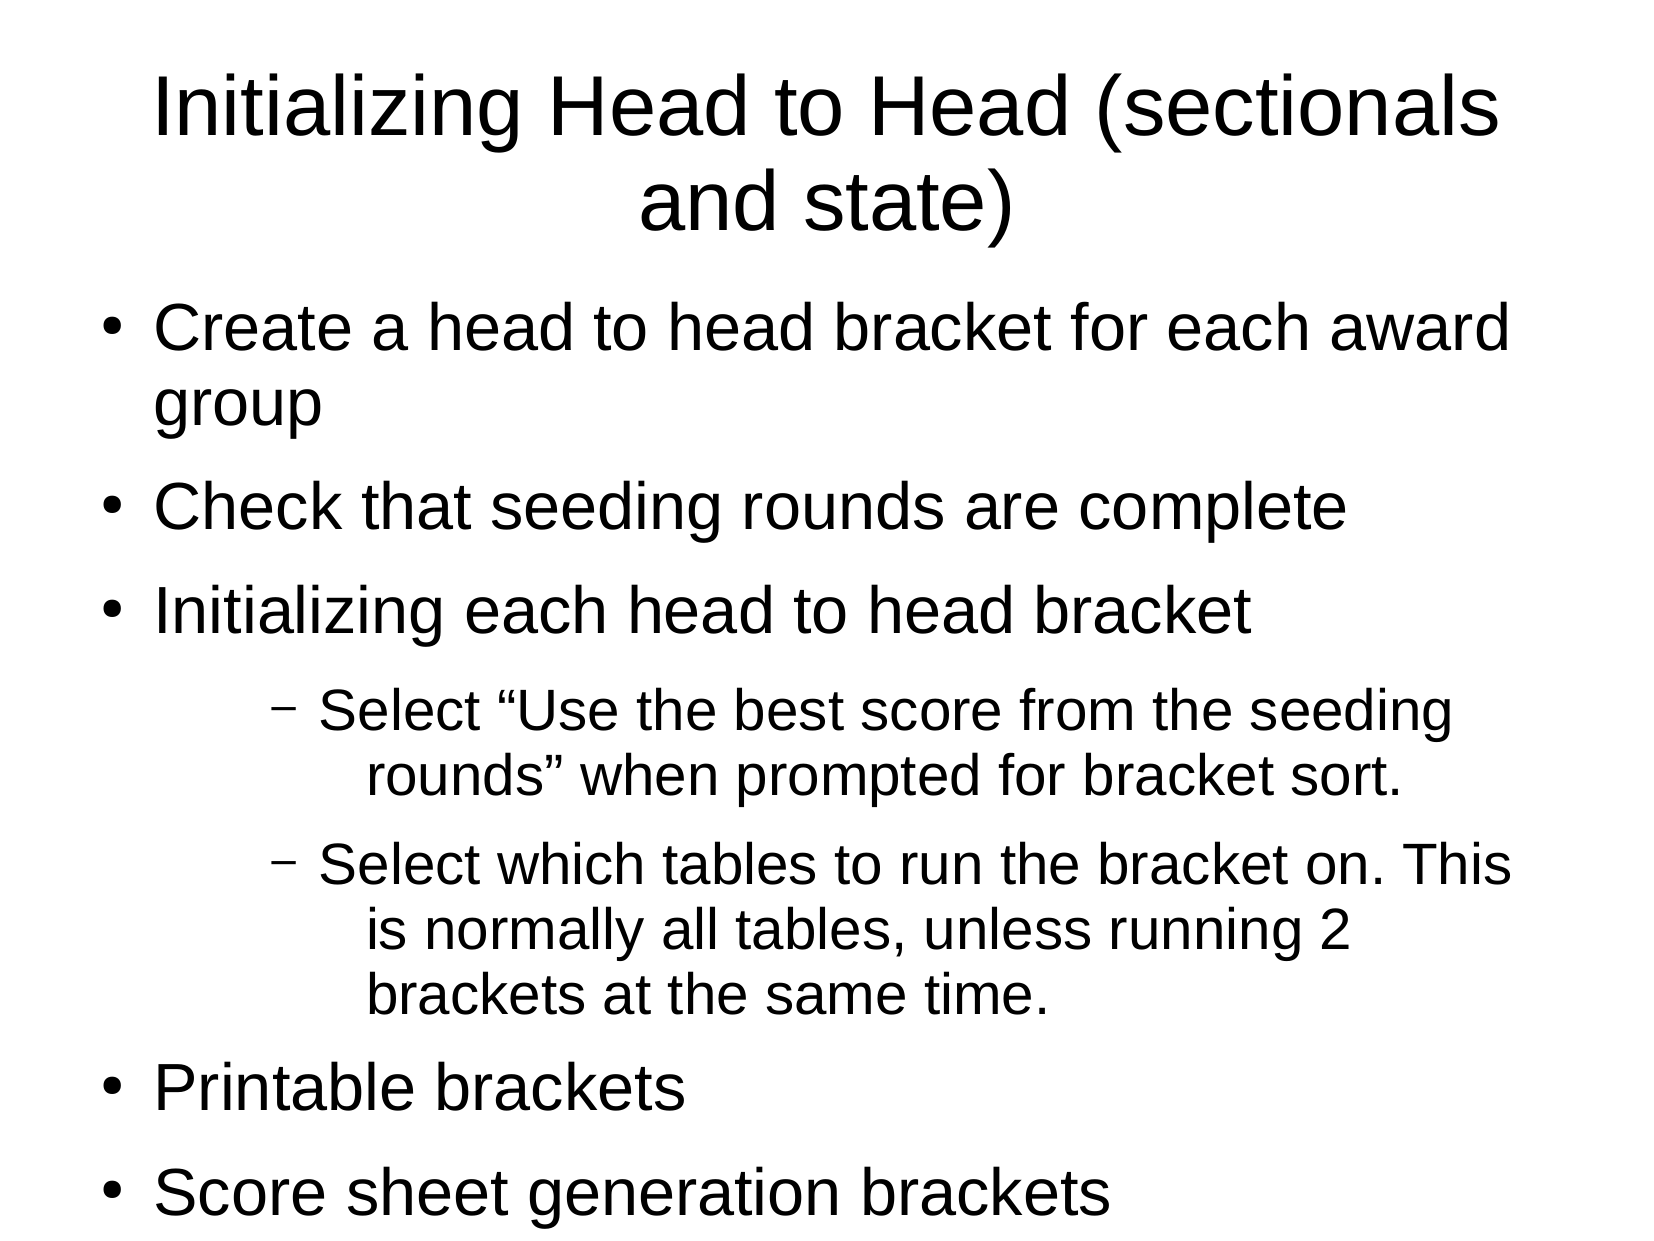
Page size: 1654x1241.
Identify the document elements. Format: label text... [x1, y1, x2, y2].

title Initializing Head to Head (sectionals and state) [82, 49, 1571, 257]
list Create a head to head bracket for each award group Check that seeding rounds are complete Initializing each head to head bracket Select “Use the best score from the seeding rounds” when prompted for bracket sort. Select which tables to run the bracket on. This is normally all tables, unless running 2 brackets at the same time. Printable brackets Score sheet generation brackets [82, 290, 1571, 1230]
